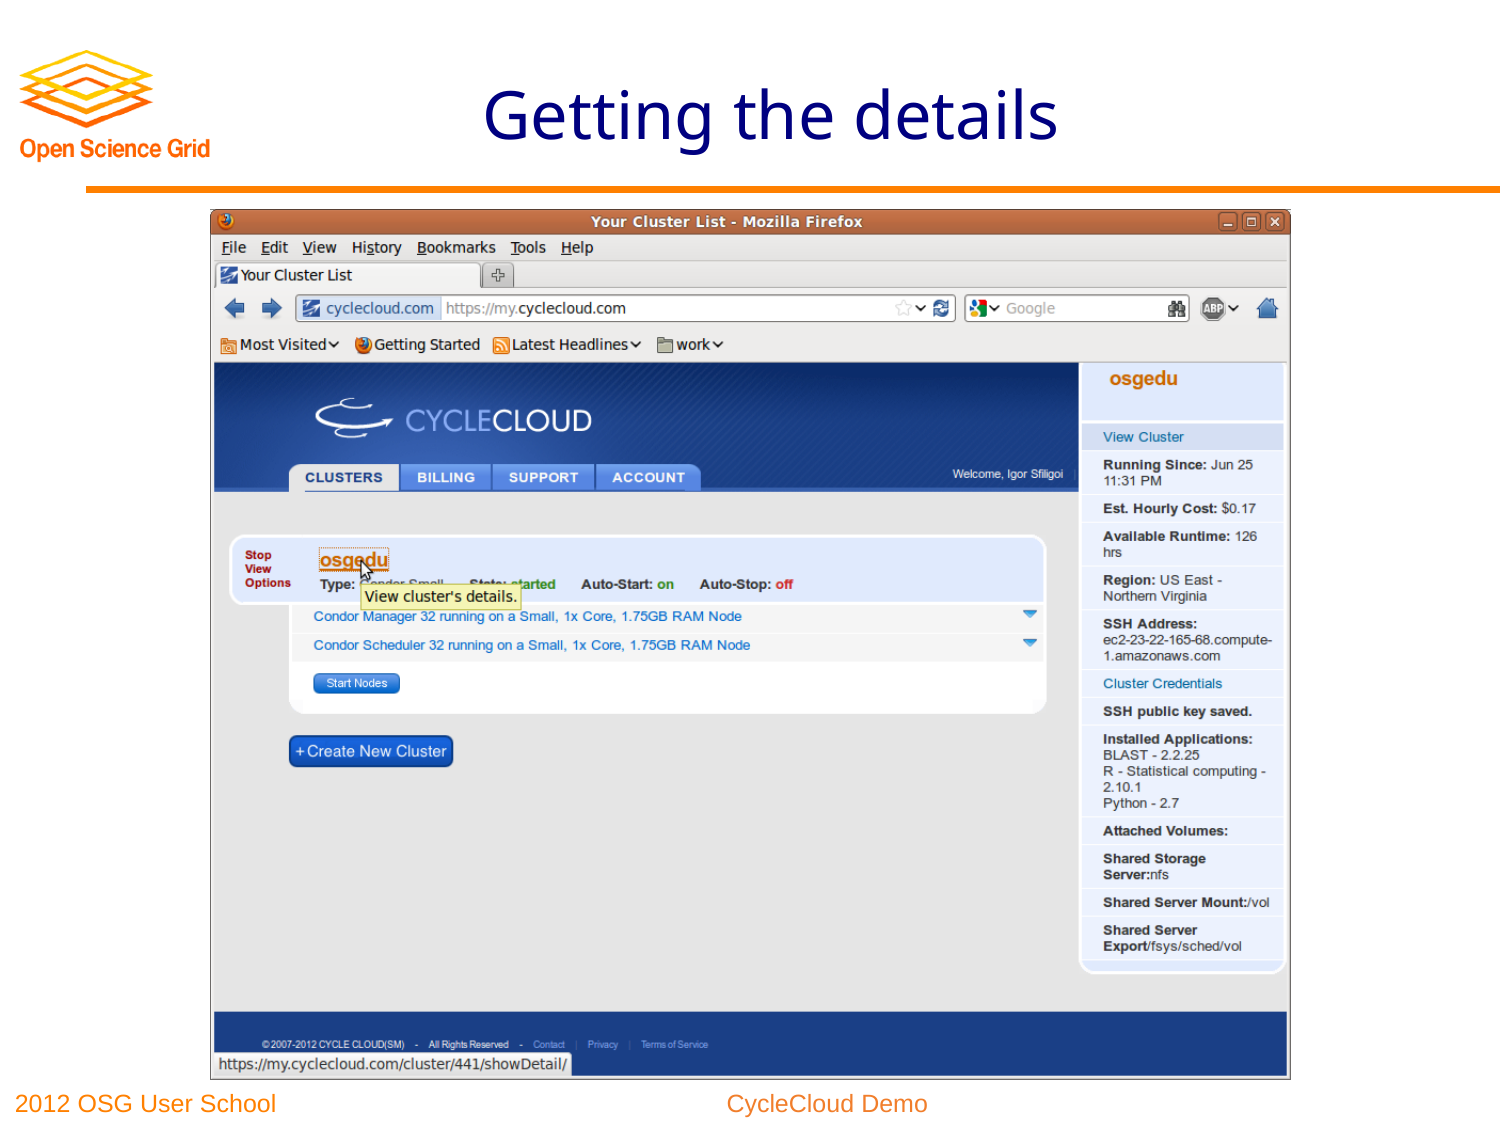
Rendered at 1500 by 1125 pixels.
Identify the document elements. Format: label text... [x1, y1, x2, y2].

picture [0, 27, 201, 179]
title Getting the details [201, 18, 1342, 207]
picture [210, 209, 1291, 1081]
